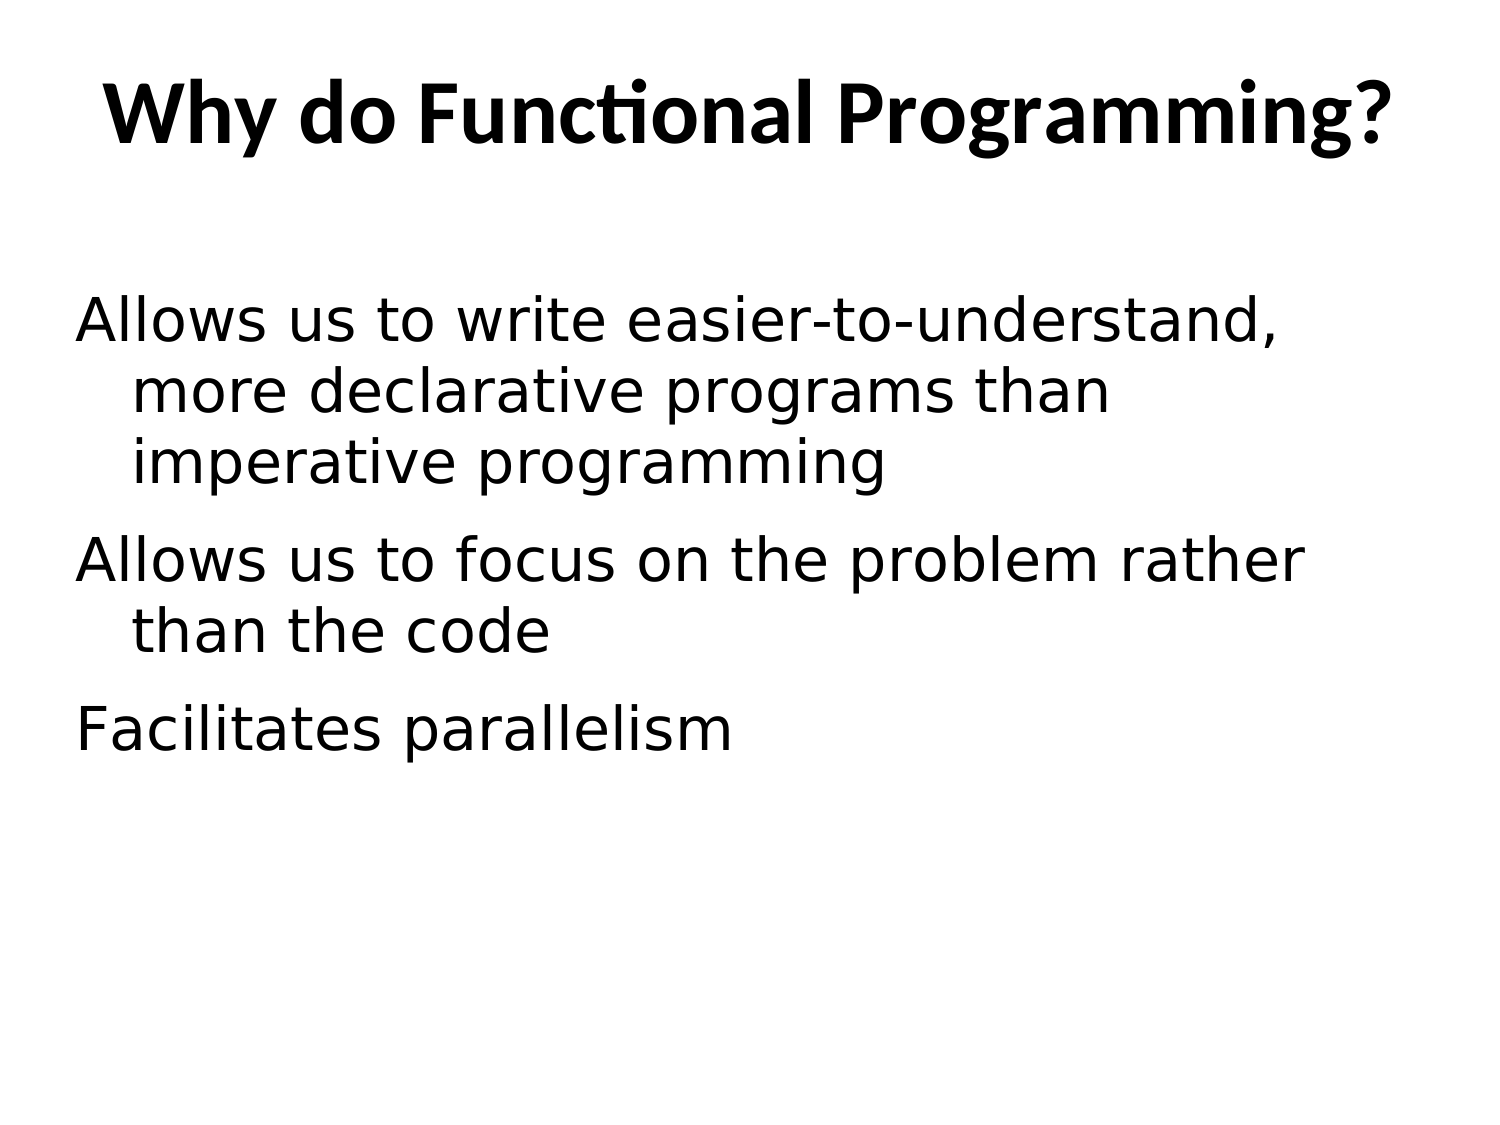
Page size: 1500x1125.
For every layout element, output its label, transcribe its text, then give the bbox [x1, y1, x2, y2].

list Allows us to write easier-to-understand, more declarative programs than imperative programming Allows us to focus on the problem rather than the code Facilitates parallelism [75, 283, 1395, 1075]
title Why do Functional Programming? [74, 44, 1425, 177]
